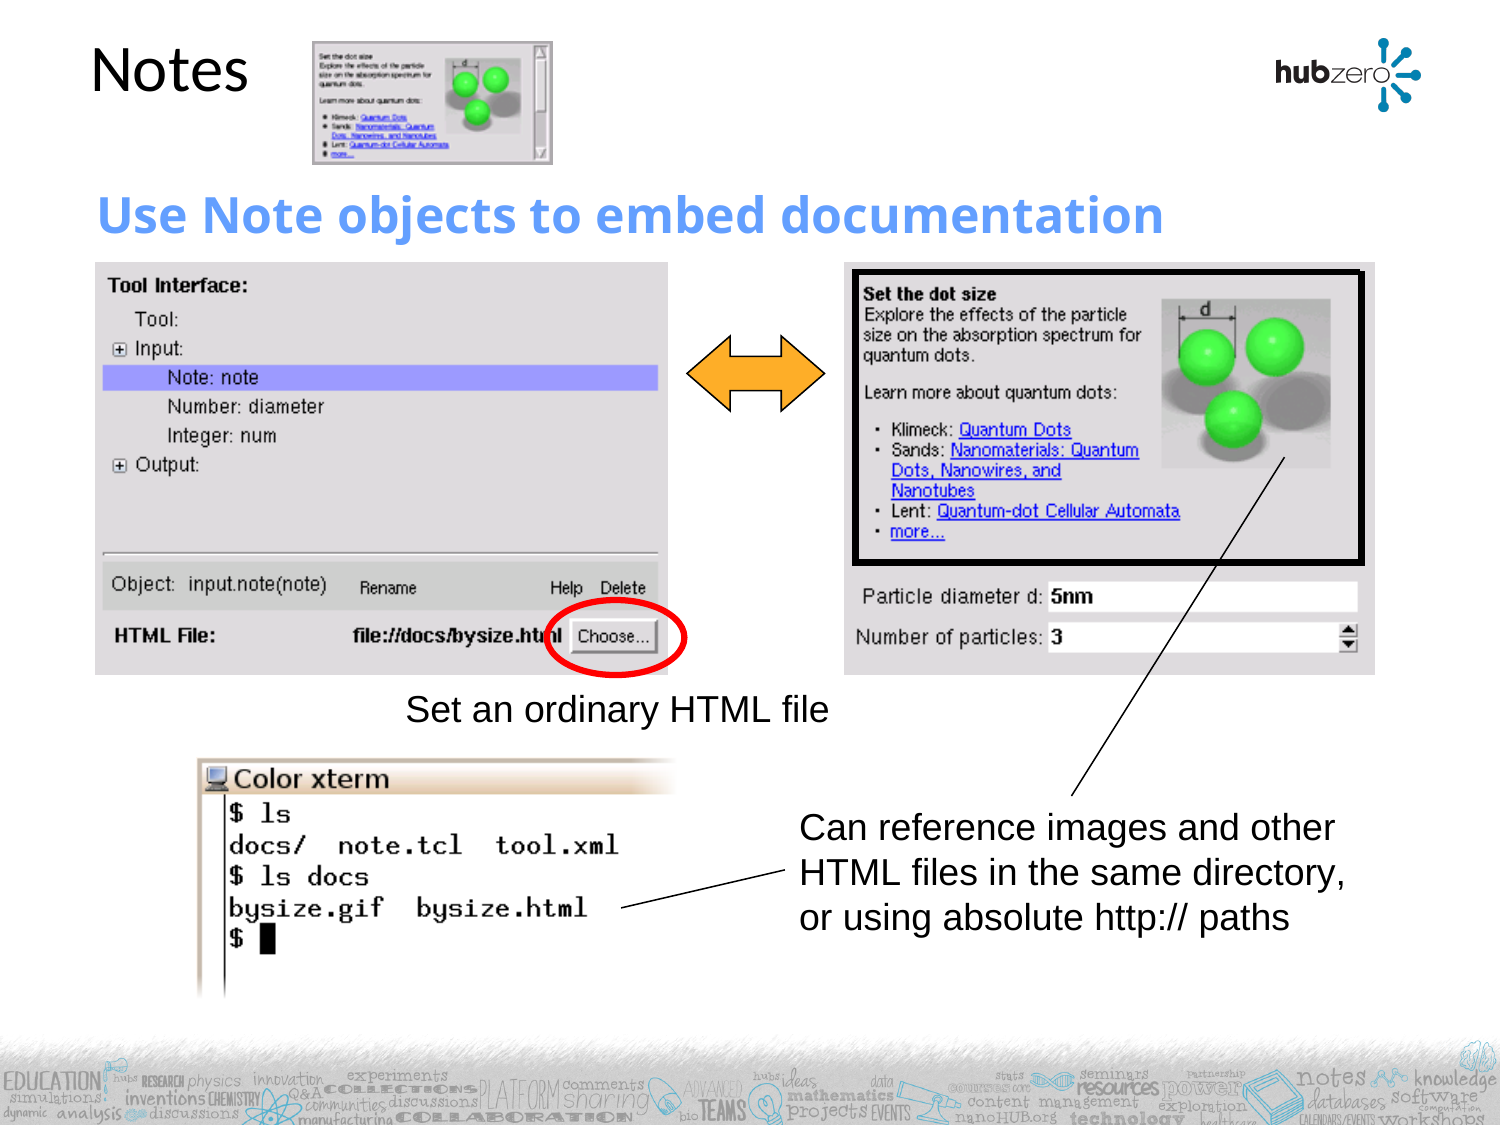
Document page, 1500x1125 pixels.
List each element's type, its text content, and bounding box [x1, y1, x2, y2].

picture [95, 262, 668, 675]
picture [859, 275, 1358, 559]
text_box Can reference images and other HTML files in the same directory, or using absolute http:// paths [784, 795, 1362, 946]
text_box Use Note objects to embed documentation [81, 175, 1181, 251]
picture [551, 604, 668, 671]
text_box [686, 335, 825, 412]
picture [648, 667, 668, 675]
picture [312, 41, 553, 165]
picture [0, 1034, 1500, 1125]
picture [844, 262, 1375, 676]
text_box Notes [75, 12, 1249, 118]
picture [196, 757, 678, 1000]
text_box Set an ordinary HTML file [390, 677, 845, 738]
picture [1272, 35, 1424, 115]
